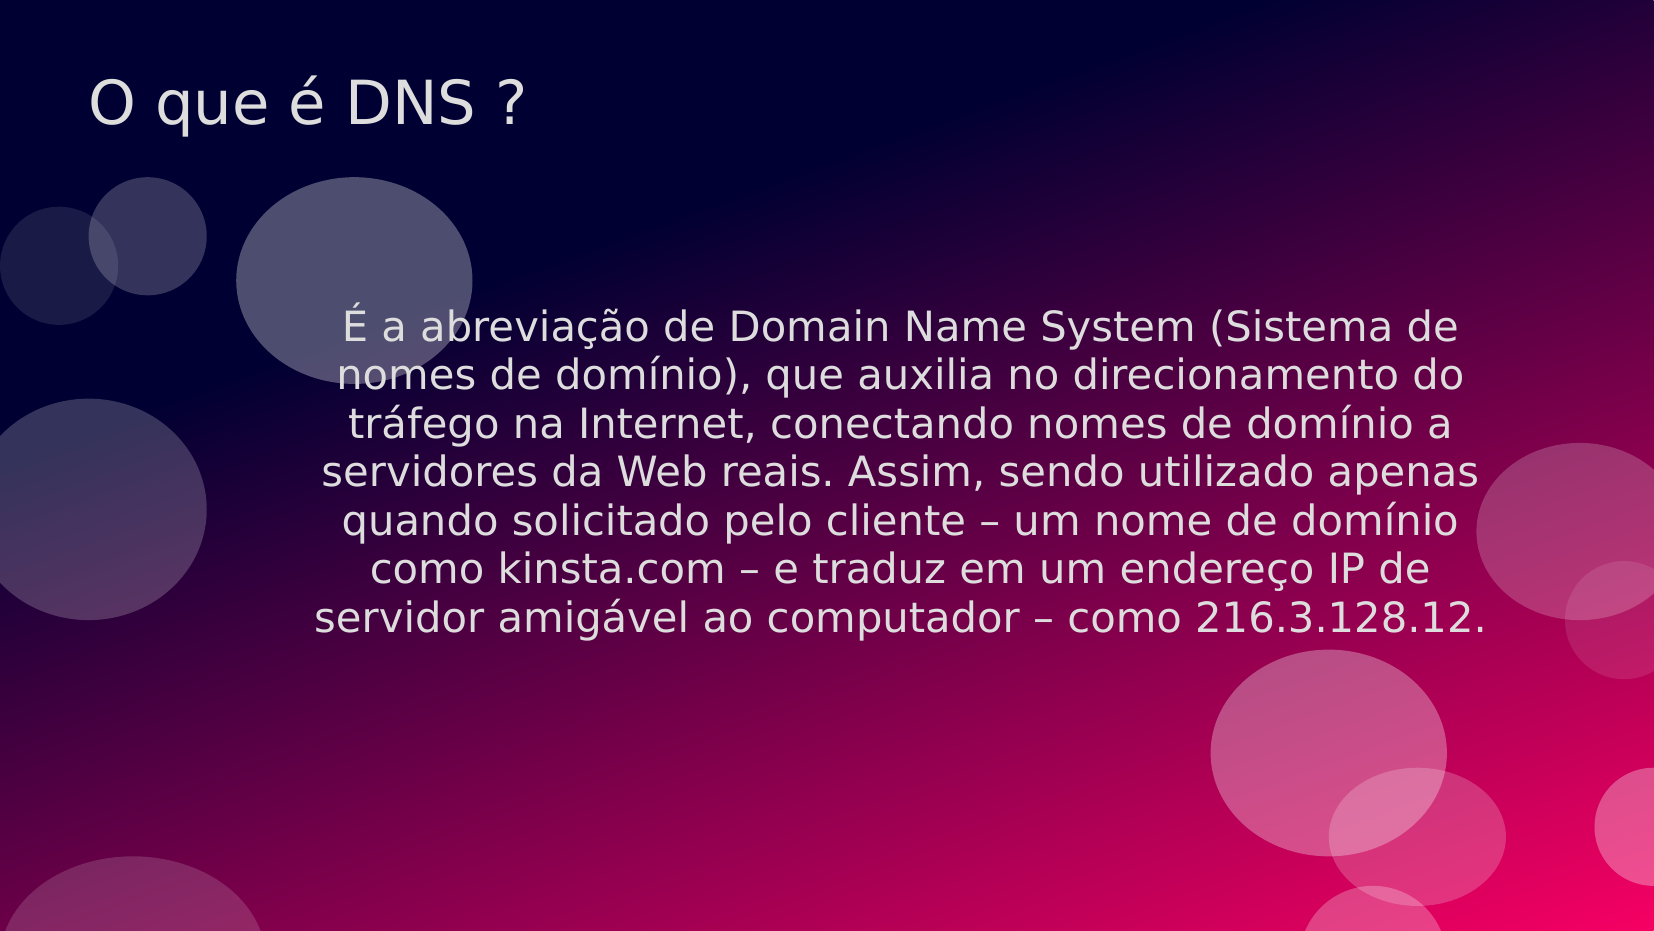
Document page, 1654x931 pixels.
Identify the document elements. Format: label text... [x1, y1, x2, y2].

text_box É a abreviação de Domain Name System (Sistema de nomes de domínio), que auxilia no direcionamento do tráfego na Internet, conectando nomes de domínio a servidores da Web reais. Assim, sendo utilizado apenas quando solicitado pelo cliente – um nome de domínio como kinsta.com – e traduz em um endereço IP de servidor amigável ao computador – como 216.3.128.12. [265, 295, 1536, 680]
title O que é DNS ? [88, 29, 739, 178]
